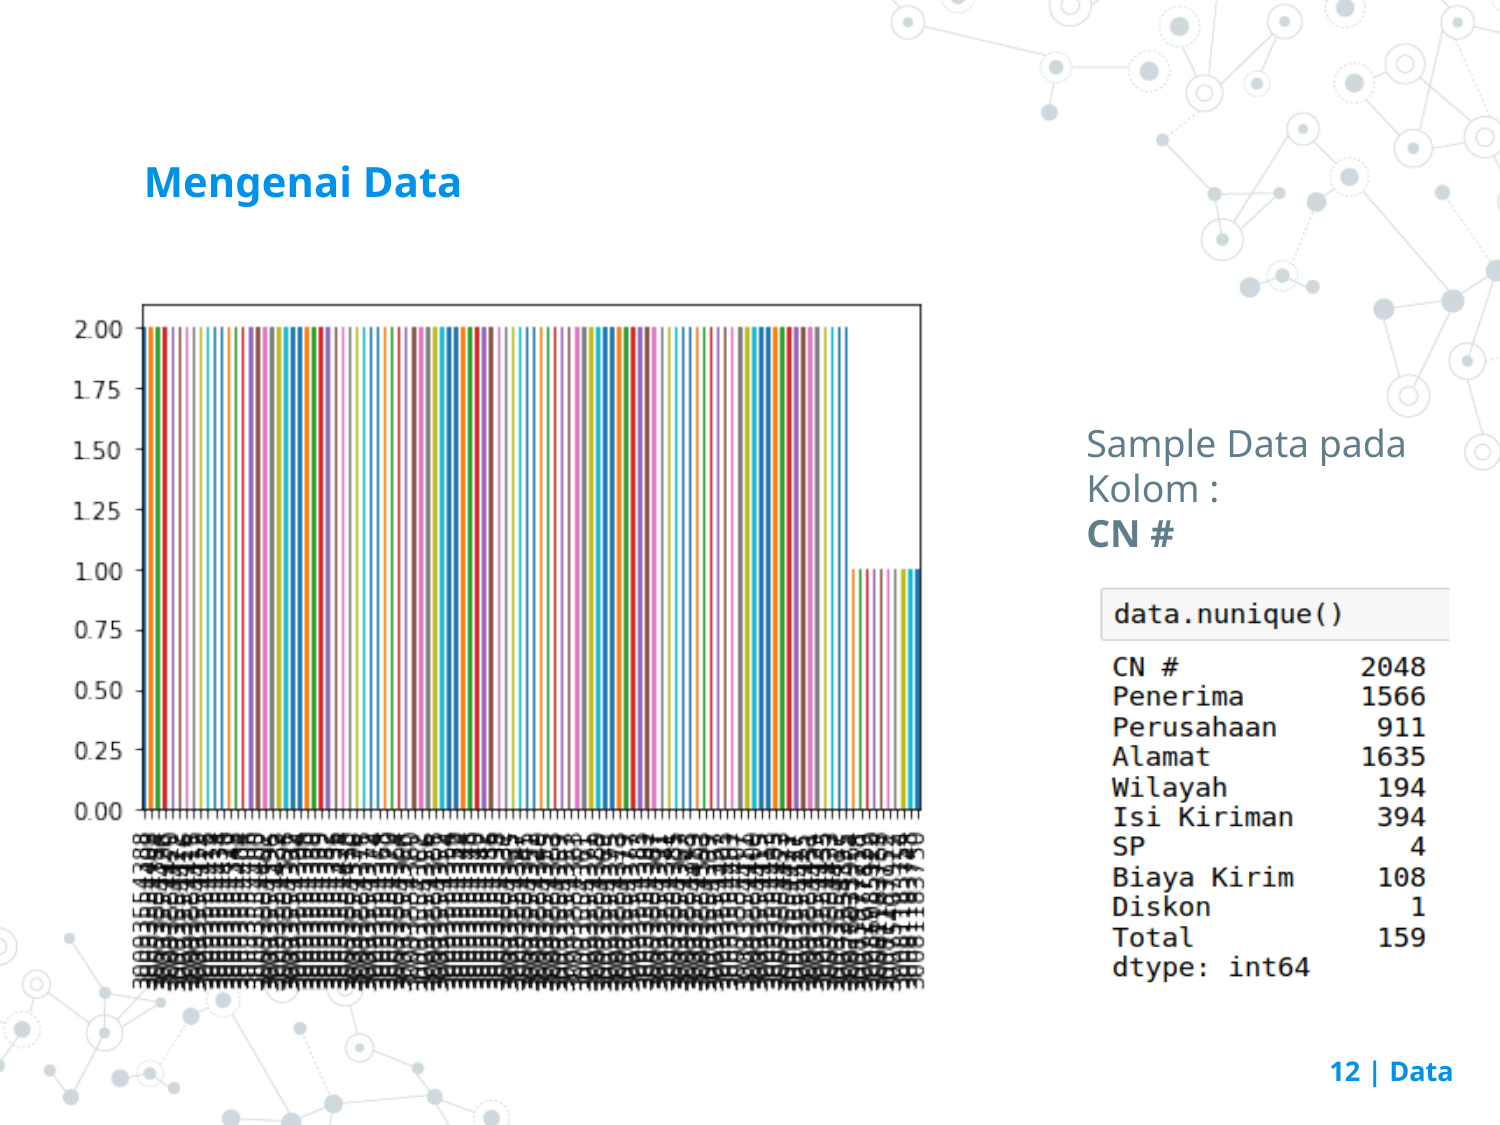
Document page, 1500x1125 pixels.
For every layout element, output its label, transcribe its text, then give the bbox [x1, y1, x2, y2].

picture [0, 0, 1500, 1125]
text_box Sample Data pada Kolom : CN # [1065, 404, 1500, 901]
slide_number <number> | Data [1245, 1038, 1469, 1125]
title Mengenai Data [128, 149, 1372, 222]
